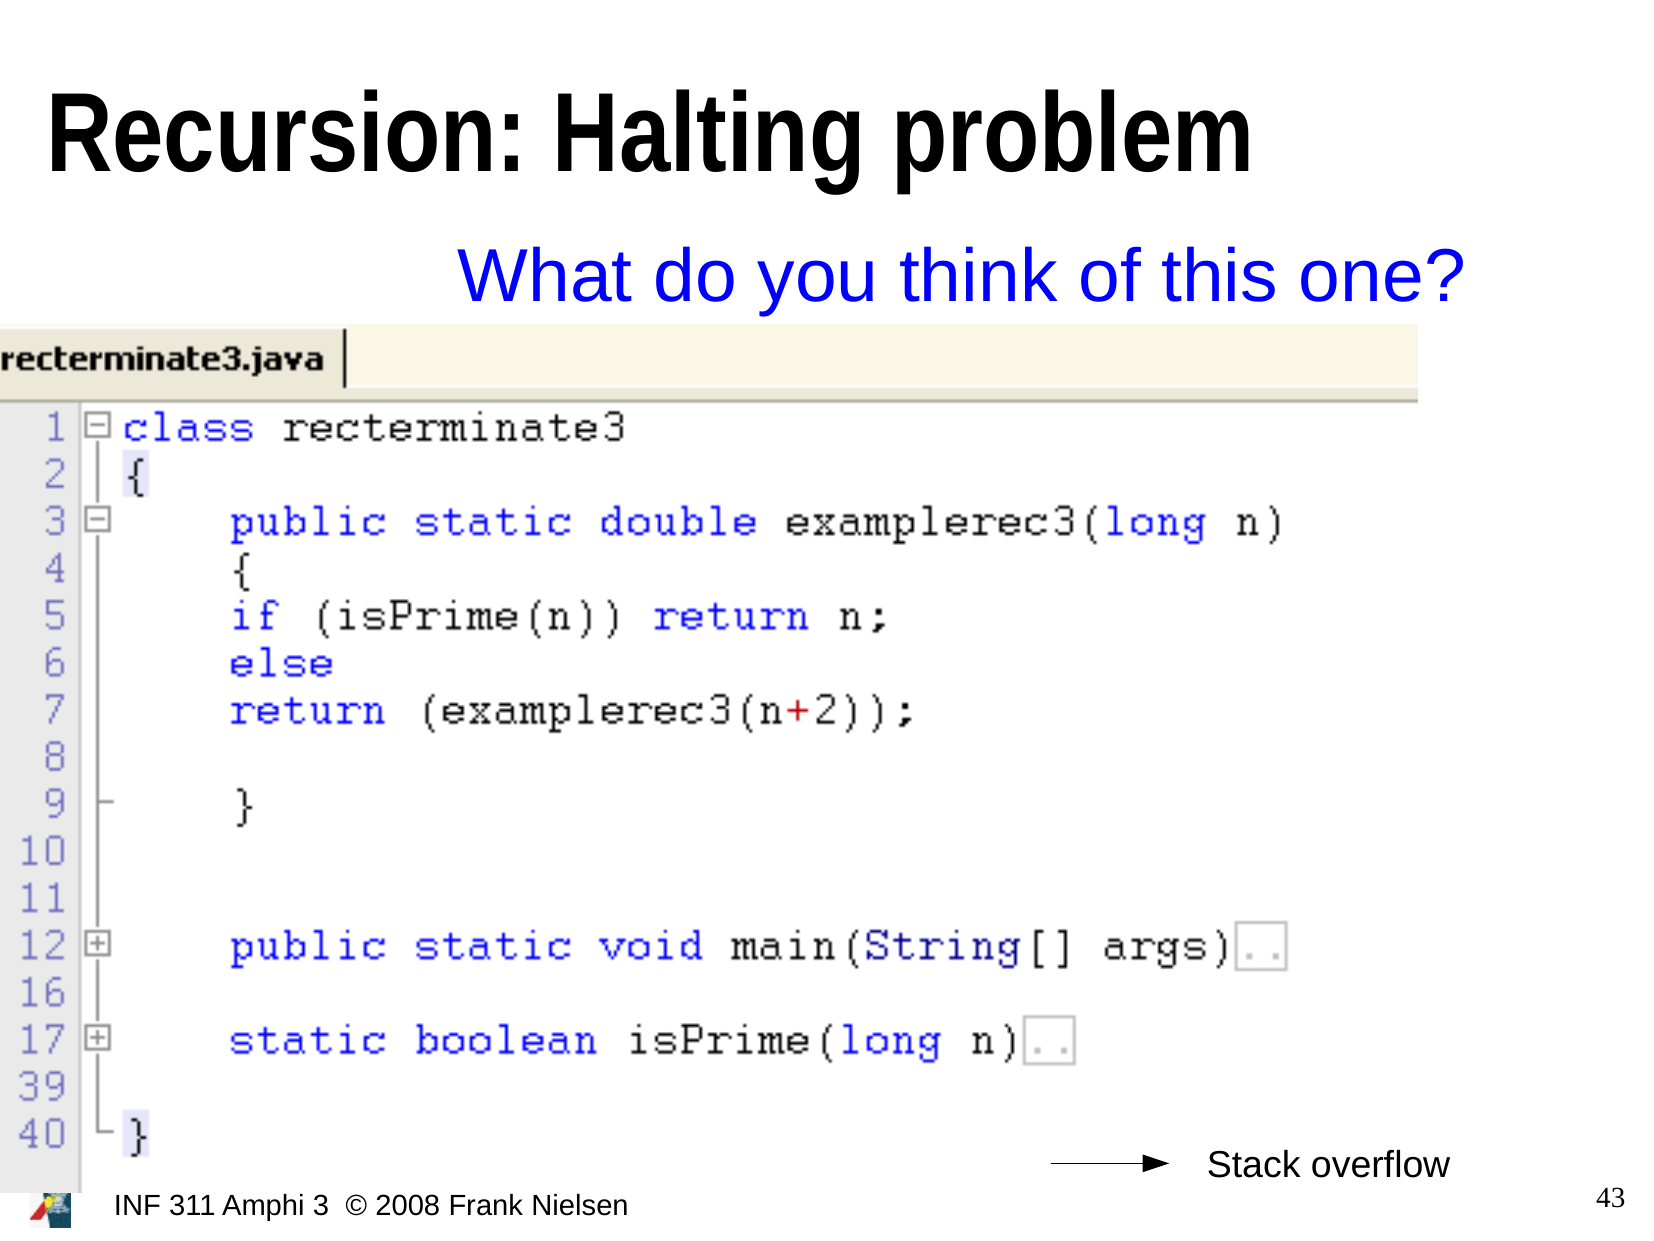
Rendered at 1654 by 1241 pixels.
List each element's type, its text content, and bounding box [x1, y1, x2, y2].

text_box Recursion: Halting problem [31, 59, 1270, 203]
text_box Stack overflow [1192, 1136, 1465, 1193]
picture [0, 324, 1418, 1228]
text_box What do you think of this one? [442, 226, 1482, 325]
